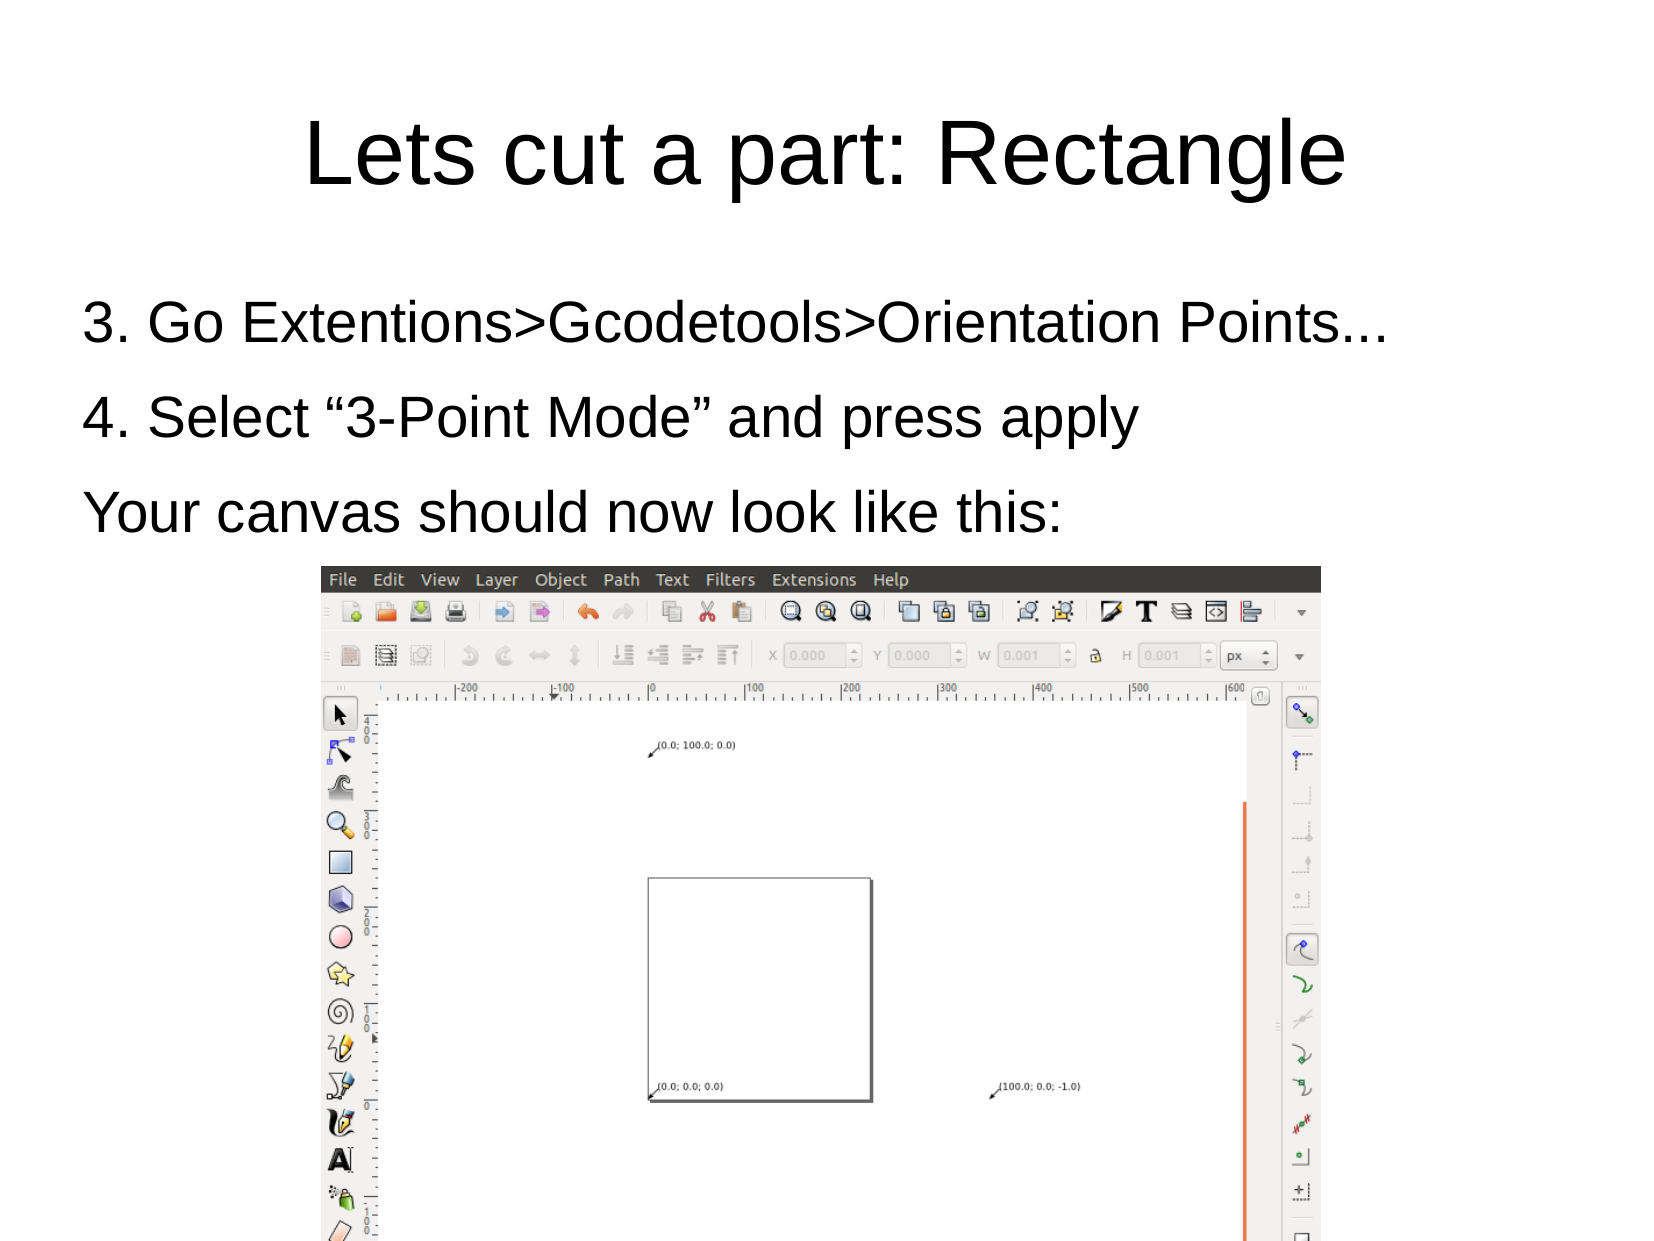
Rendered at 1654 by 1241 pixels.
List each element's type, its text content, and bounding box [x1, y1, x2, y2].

list 3. Go Extentions>Gcodetools>Orientation Points... 4. Select “3-Point Mode” and press apply Your canvas should now look like this: [82, 290, 1538, 1010]
title Lets cut a part: Rectangle [82, 49, 1571, 257]
picture [321, 566, 1321, 1241]
